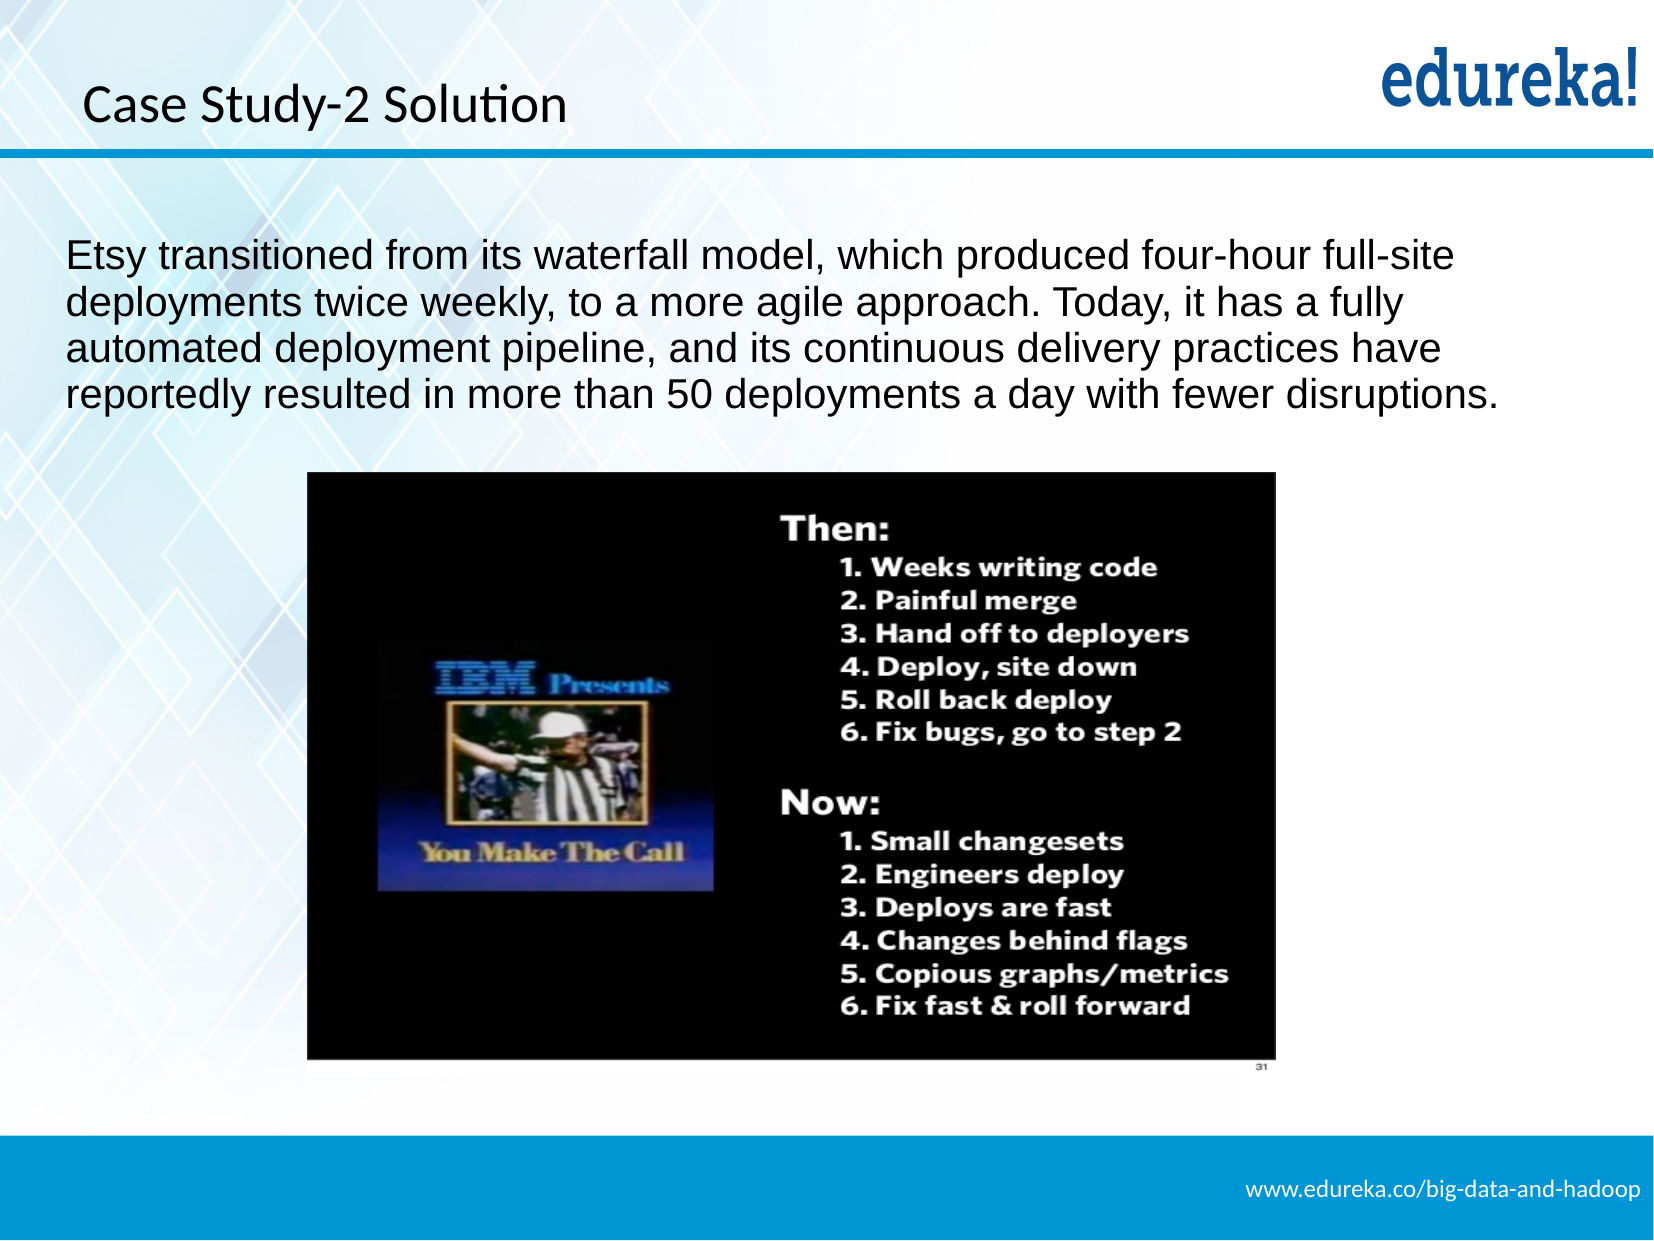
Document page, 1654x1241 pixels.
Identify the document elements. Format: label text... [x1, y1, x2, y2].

text_box Etsy transitioned from its waterfall model, which produced four-hour full-site deployments twice weekly, to a more agile approach. Today, it has a fully automated deployment pipeline, and its continuous delivery practices have reportedly resulted in more than 50 deployments a day with fewer disruptions. [50, 224, 1619, 461]
title Case Study-2 Solution [82, 5, 1571, 213]
picture [0, 0, 1240, 148]
picture [1571, 47, 1636, 107]
picture [0, 159, 1276, 1135]
